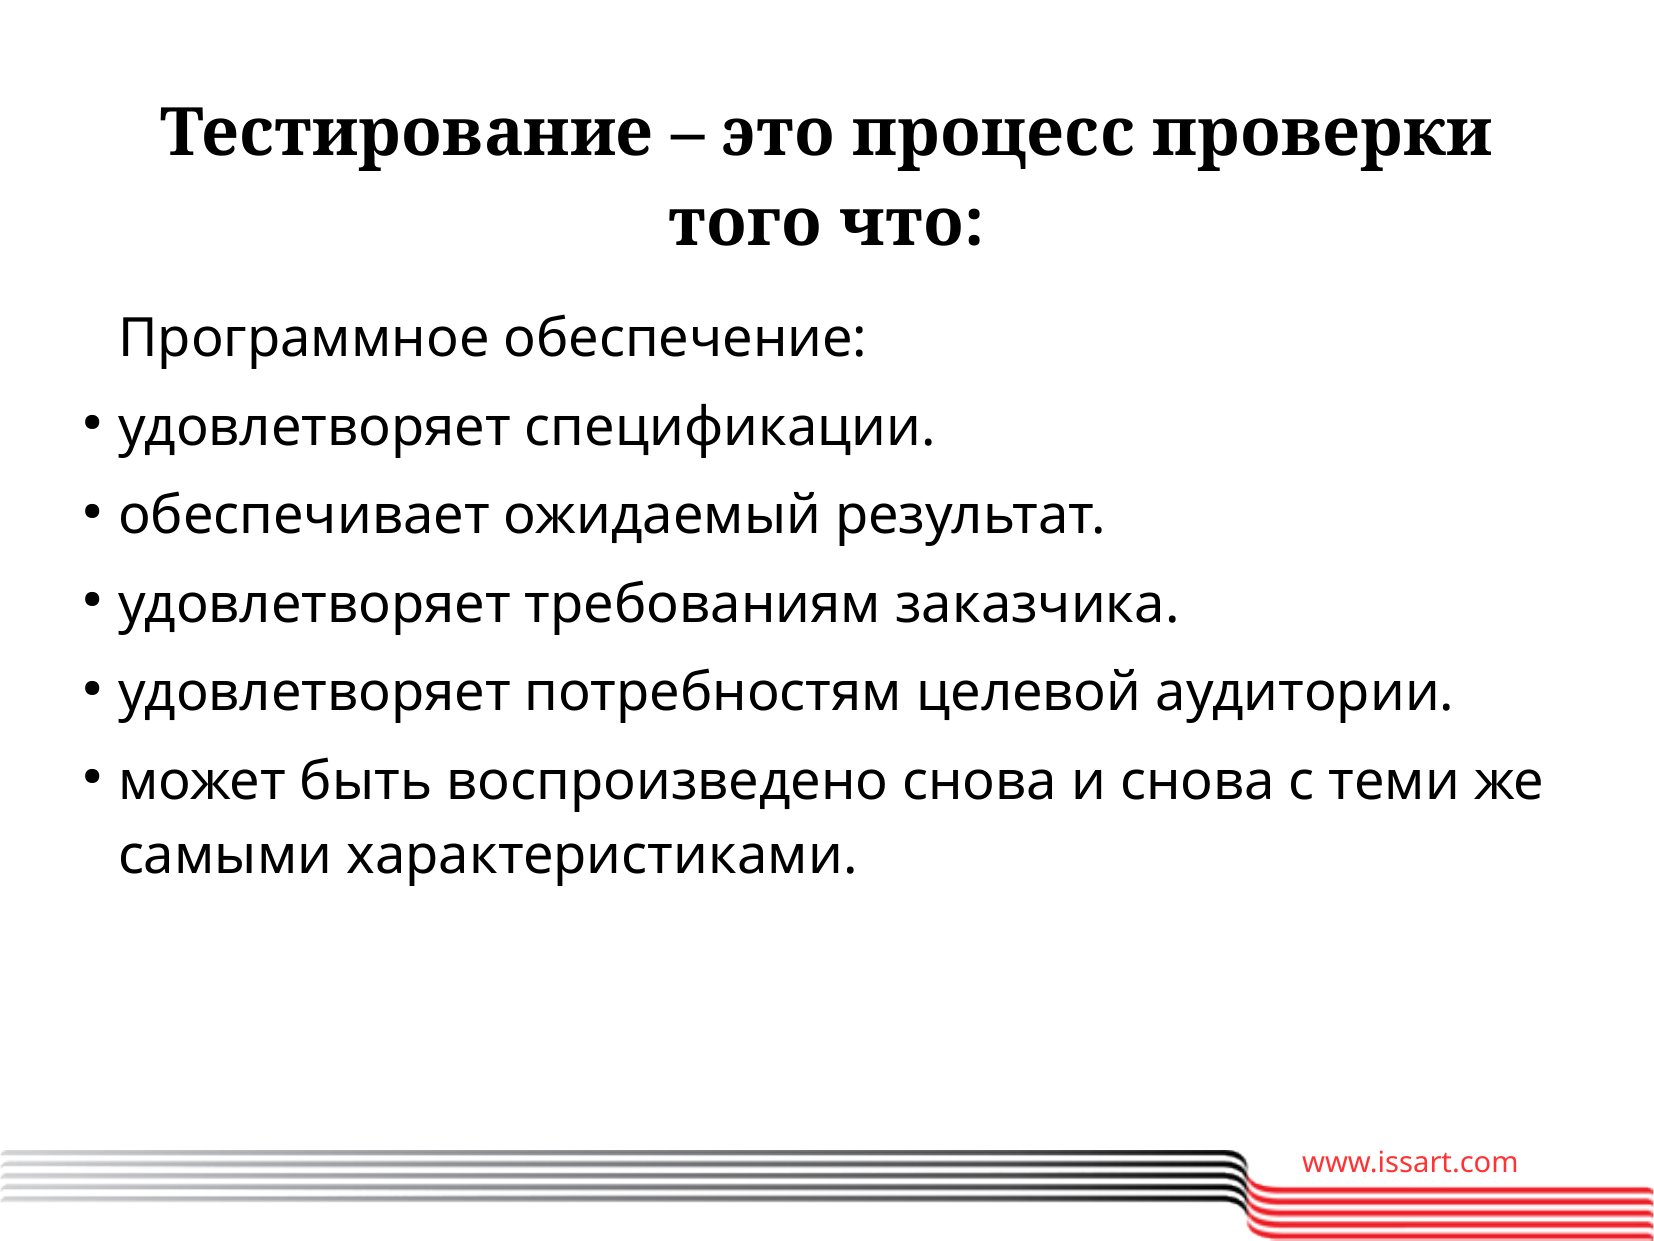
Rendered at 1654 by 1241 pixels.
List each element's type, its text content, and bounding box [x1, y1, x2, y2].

title [49, 8, 1446, 284]
title Тестирование – это процесс проверки того что: [1446, 70, 1571, 278]
picture [0, 1150, 1654, 1241]
subtitle Программное обеспечение: удовлетворяет спецификации. обеспечивает ожидаемый результат. удовлетворяет требованиям заказчика. удовлетворяет потребностям целевой аудитории. может быть воспроизведено снова и снова с теми же самыми характеристиками. [82, 290, 1571, 898]
text_box www.issart.com [1287, 1133, 1619, 1184]
